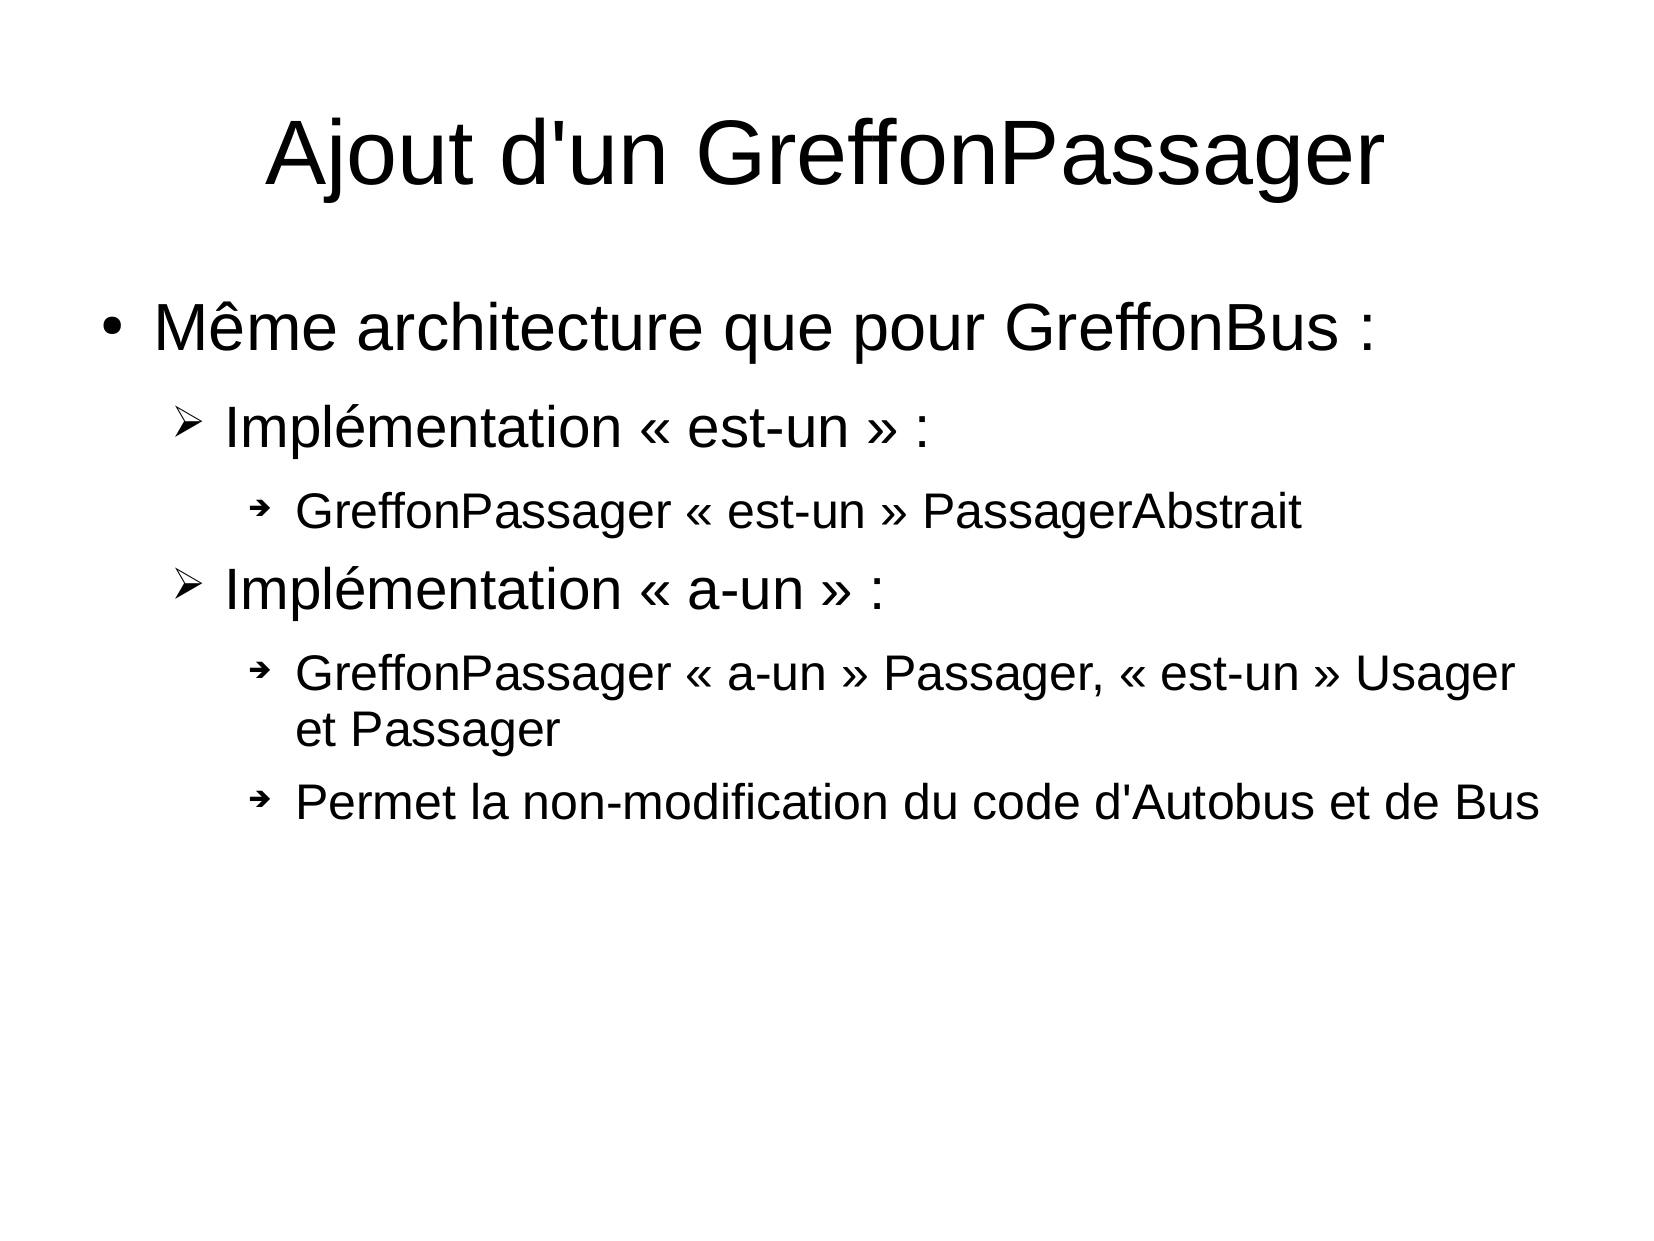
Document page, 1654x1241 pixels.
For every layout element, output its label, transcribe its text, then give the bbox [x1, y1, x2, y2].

title Ajout d'un GreffonPassager [82, 49, 1571, 257]
list Même architecture que pour GreffonBus : Implémentation « est-un » : GreffonPassager « est-un » PassagerAbstrait Implémentation « a-un » : GreffonPassager « a-un » Passager, « est-un » Usager et Passager Permet la non-modification du code d'Autobus et de Bus [82, 290, 1571, 1010]
